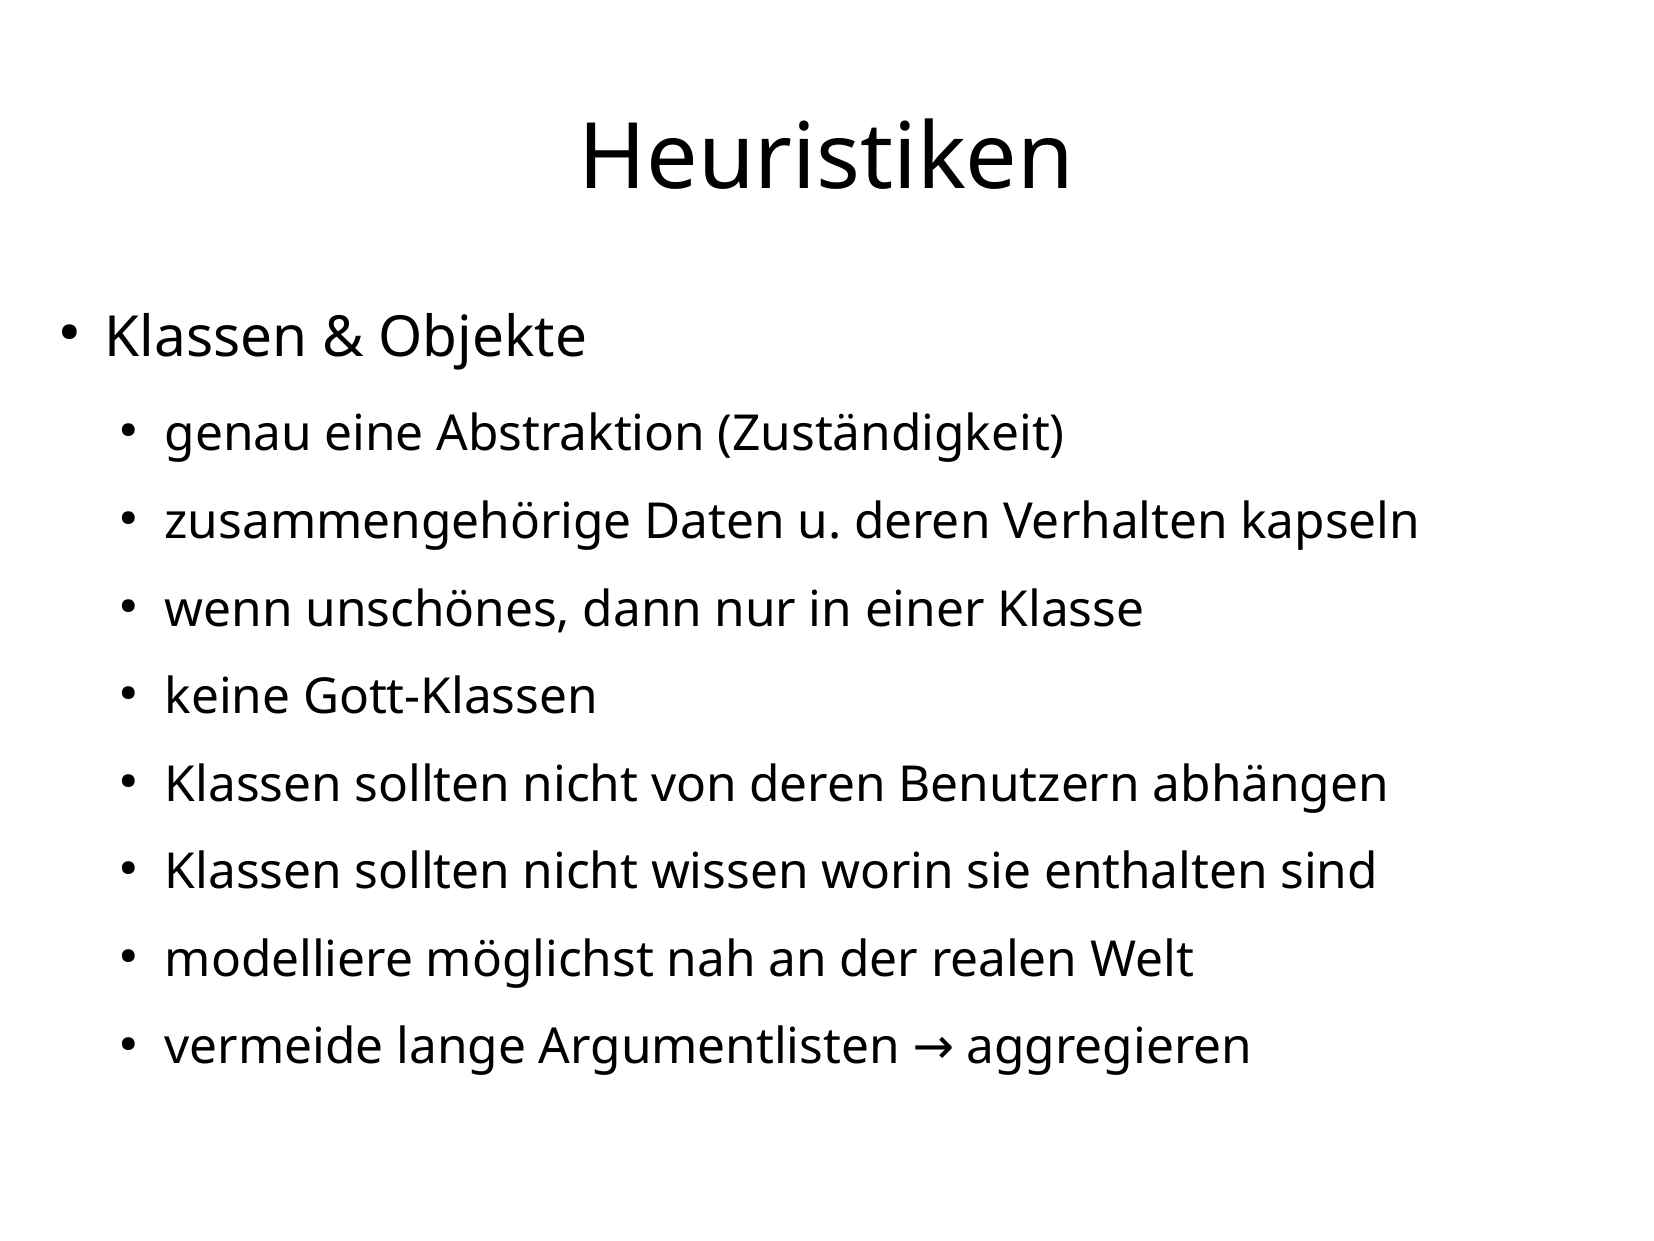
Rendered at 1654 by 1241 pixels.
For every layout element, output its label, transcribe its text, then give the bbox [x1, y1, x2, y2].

title Heuristiken [82, 56, 1571, 250]
list Klassen & Objekte genau eine Abstraktion (Zuständigkeit) zusammengehörige Daten u. deren Verhalten kapseln wenn unschönes, dann nur in einer Klasse keine Gott-Klassen Klassen sollten nicht von deren Benutzern abhängen Klassen sollten nicht wissen worin sie enthalten sind modelliere möglichst nah an der realen Welt vermeide lange Argumentlisten → aggregieren [44, 295, 1610, 1093]
